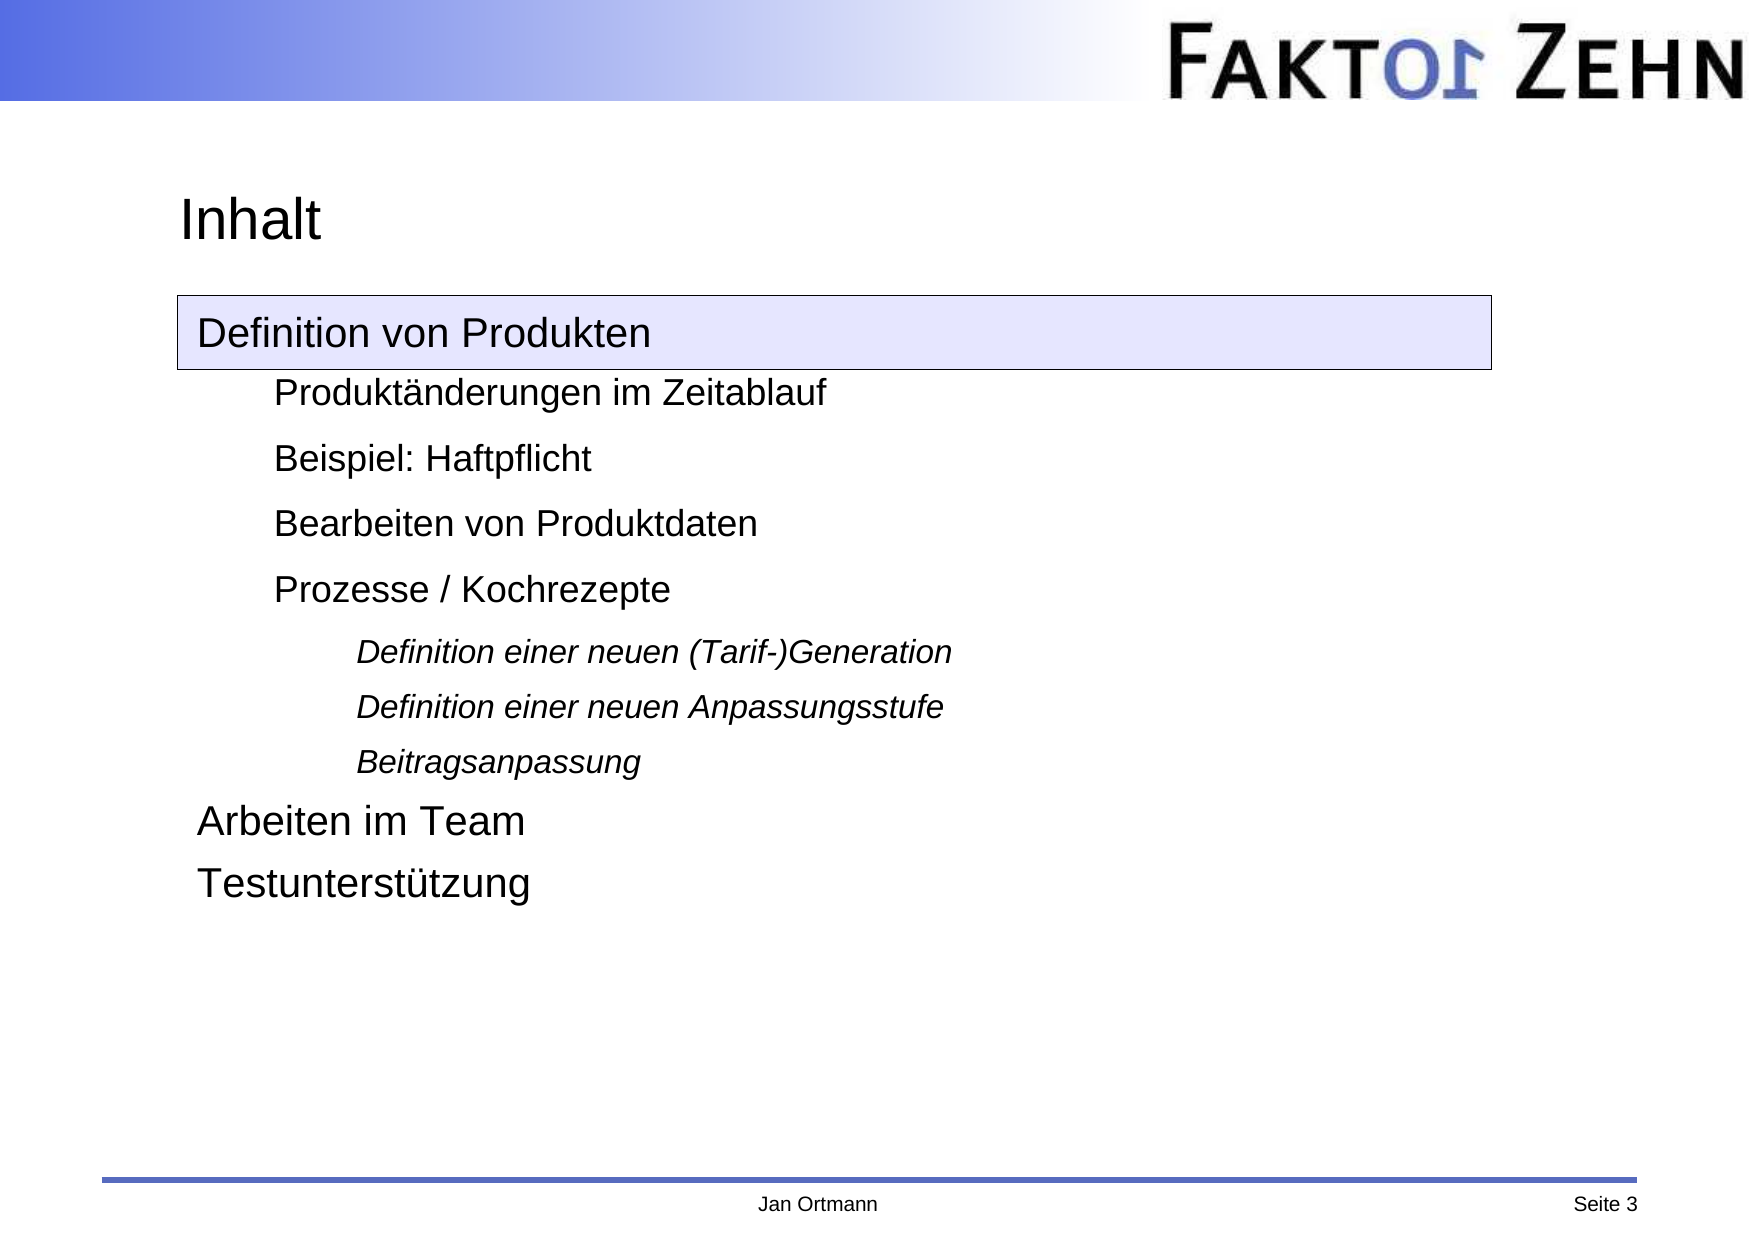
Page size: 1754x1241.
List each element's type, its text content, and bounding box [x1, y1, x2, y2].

picture [1162, 7, 1752, 100]
list Definition von Produkten Produktänderungen im Zeitablauf Beispiel: Haftpflicht Bearbeiten von Produktdaten Prozesse / Kochrezepte Definition einer neuen (Tarif-)Generation Definition einer neuen Anpassungsstufe Beitragsanpassung Arbeiten im Team Testunterstützung [179, 310, 1576, 1078]
text_box [177, 295, 1492, 370]
title Inhalt [179, 142, 1576, 296]
